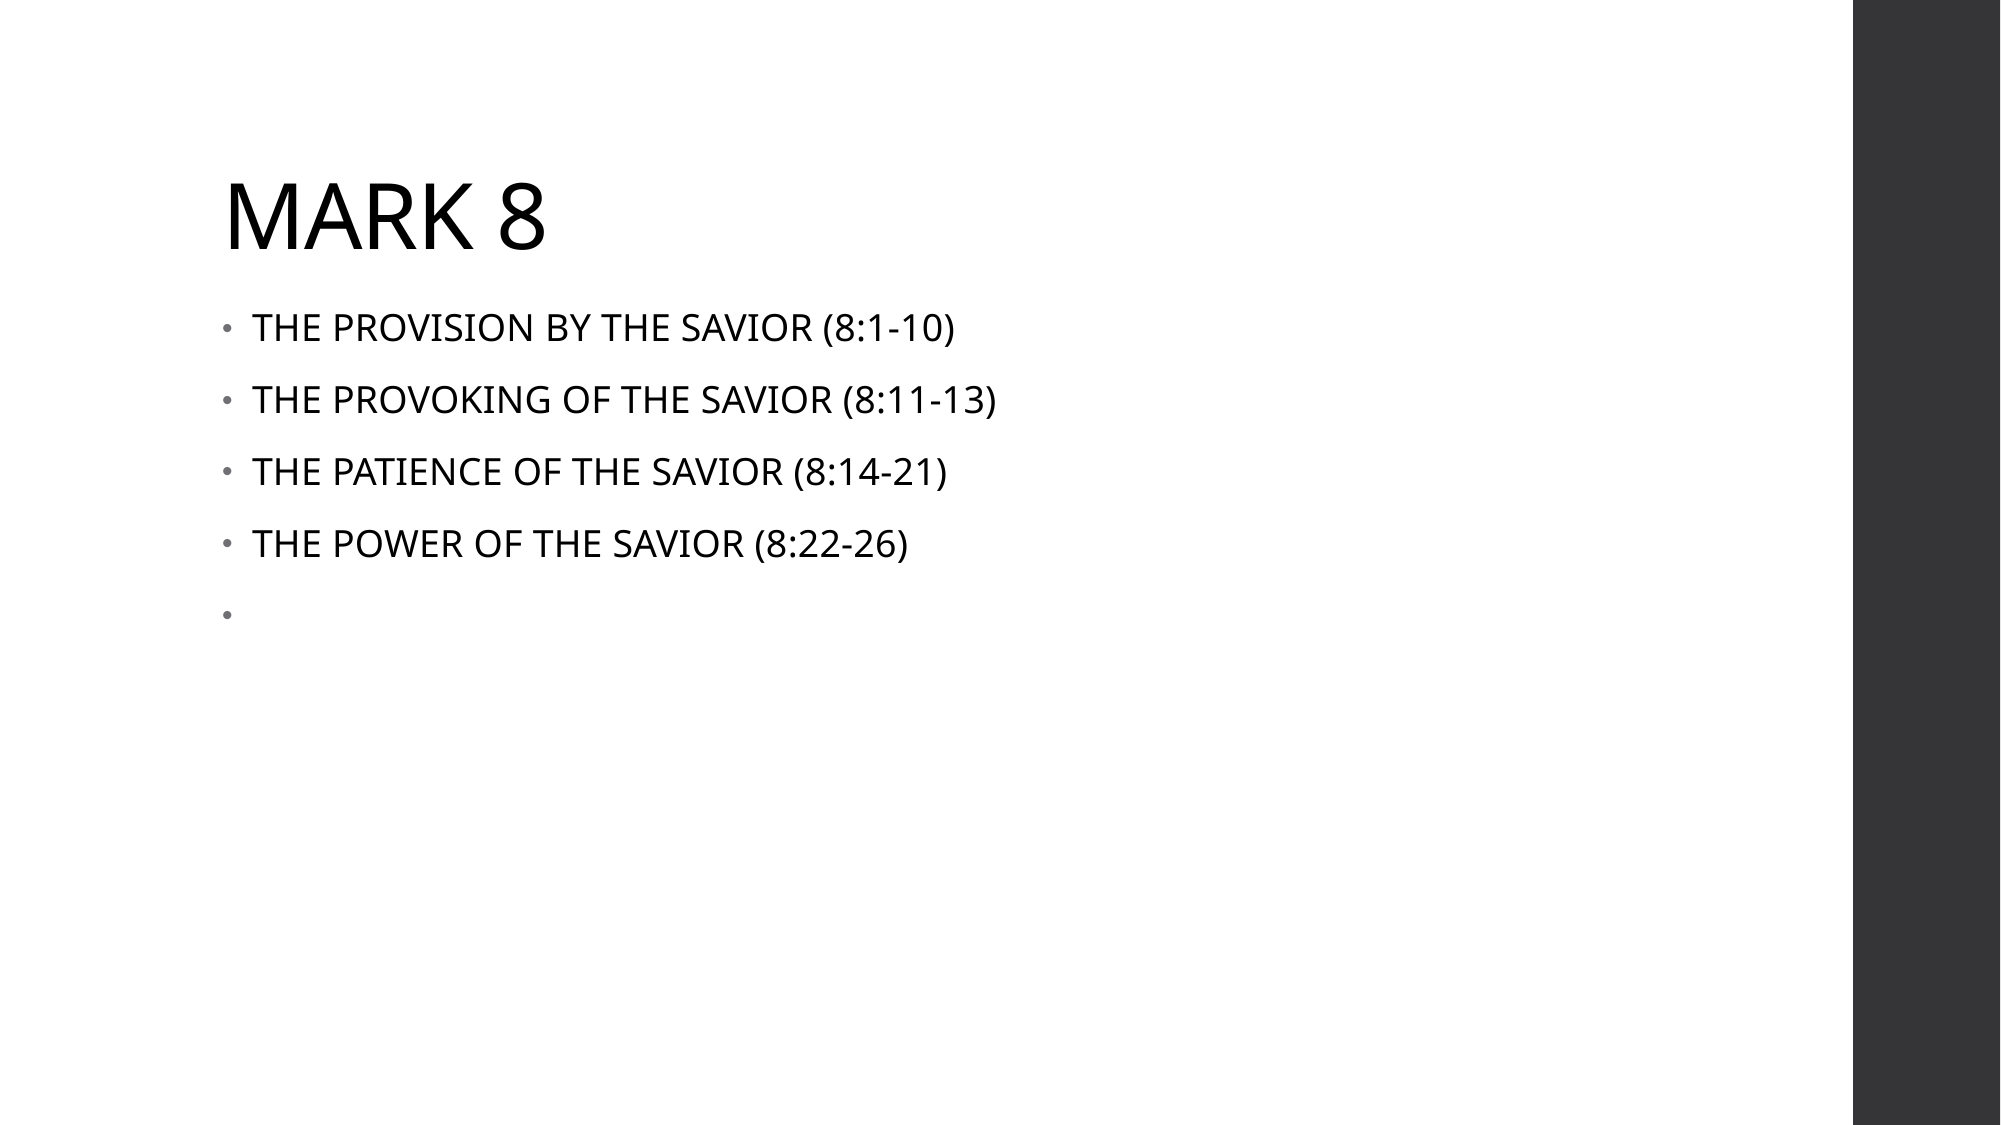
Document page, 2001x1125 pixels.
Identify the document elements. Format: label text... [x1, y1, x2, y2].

list THE PROVISION BY THE SAVIOR (8:1-10) THE PROVOKING OF THE SAVIOR (8:11-13) THE PATIENCE OF THE SAVIOR (8:14-21) THE POWER OF THE SAVIOR (8:22-26) [206, 299, 1617, 1014]
title MARK 8 [206, 60, 1797, 278]
